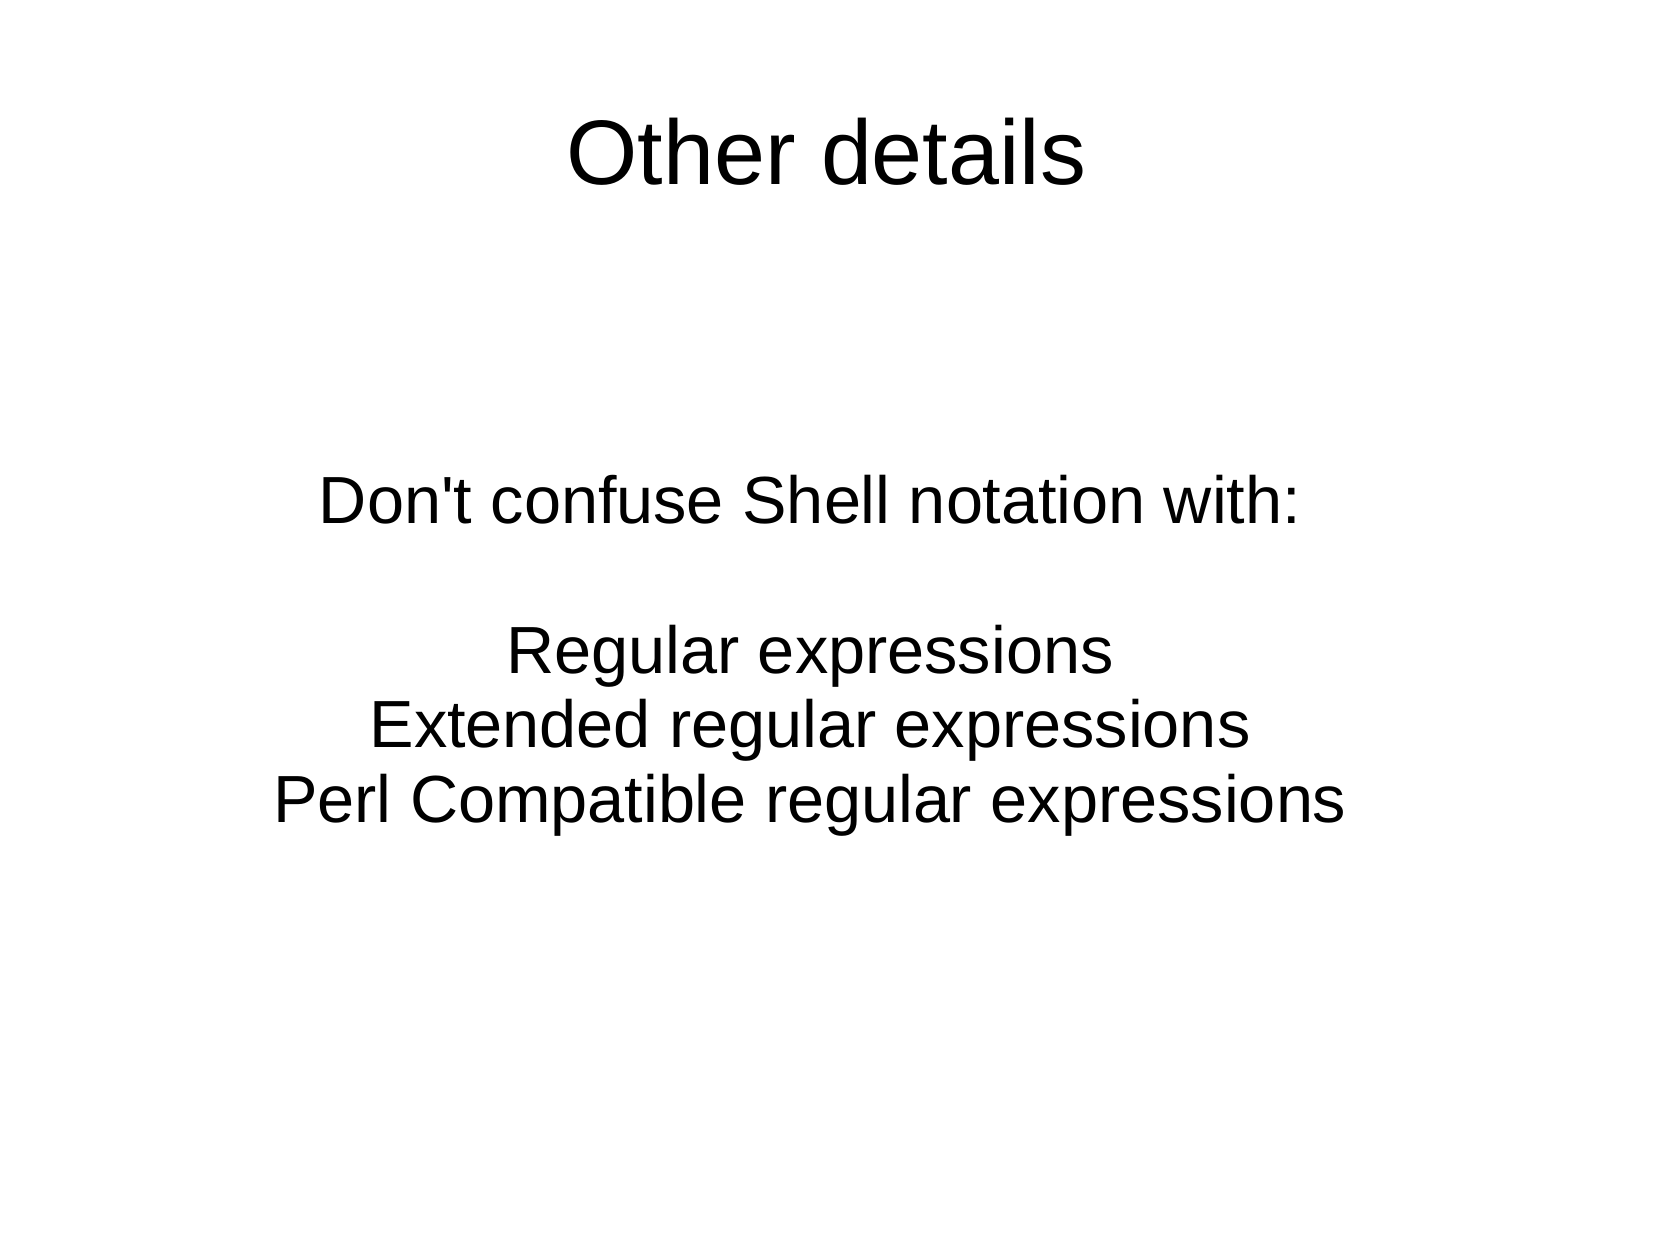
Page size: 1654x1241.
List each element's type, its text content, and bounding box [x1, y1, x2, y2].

title Other details [82, 49, 1571, 257]
text_box Don't confuse Shell notation with: Regular expressions Extended regular expressions Perl Compatible regular expressions [82, 290, 1538, 1010]
